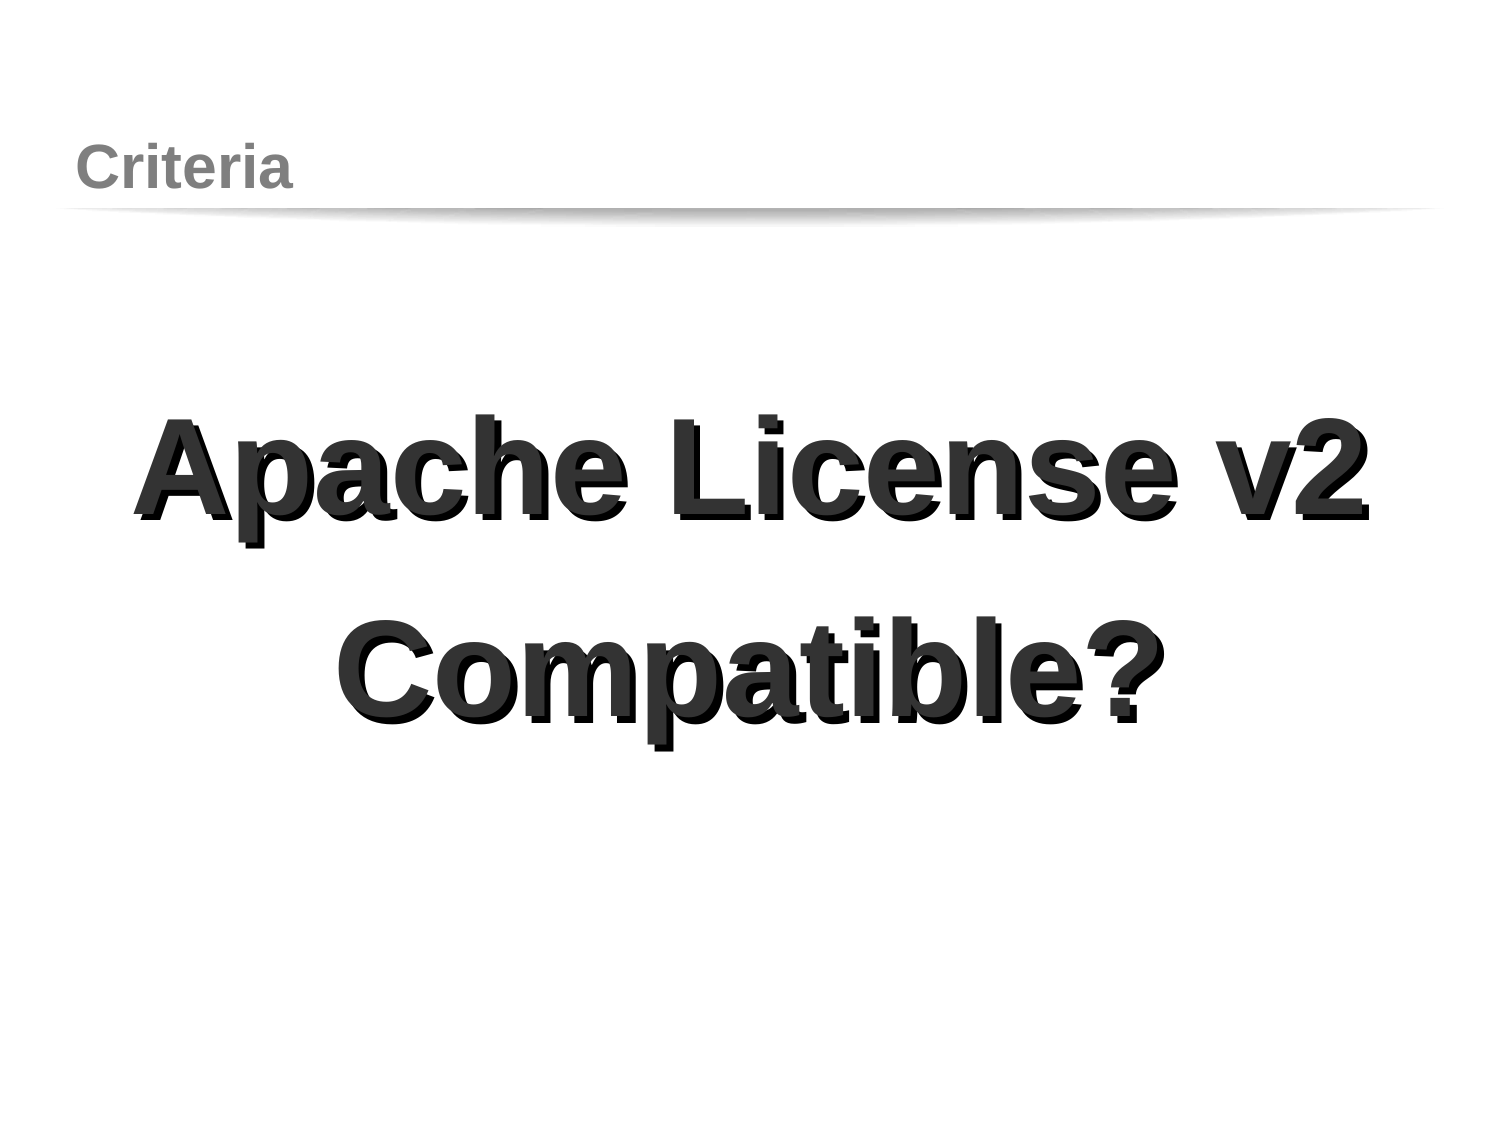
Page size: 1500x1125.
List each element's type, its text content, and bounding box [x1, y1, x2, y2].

title Criteria [75, 71, 1426, 203]
text_box Apache License v2 Compatible? [75, 376, 1426, 749]
